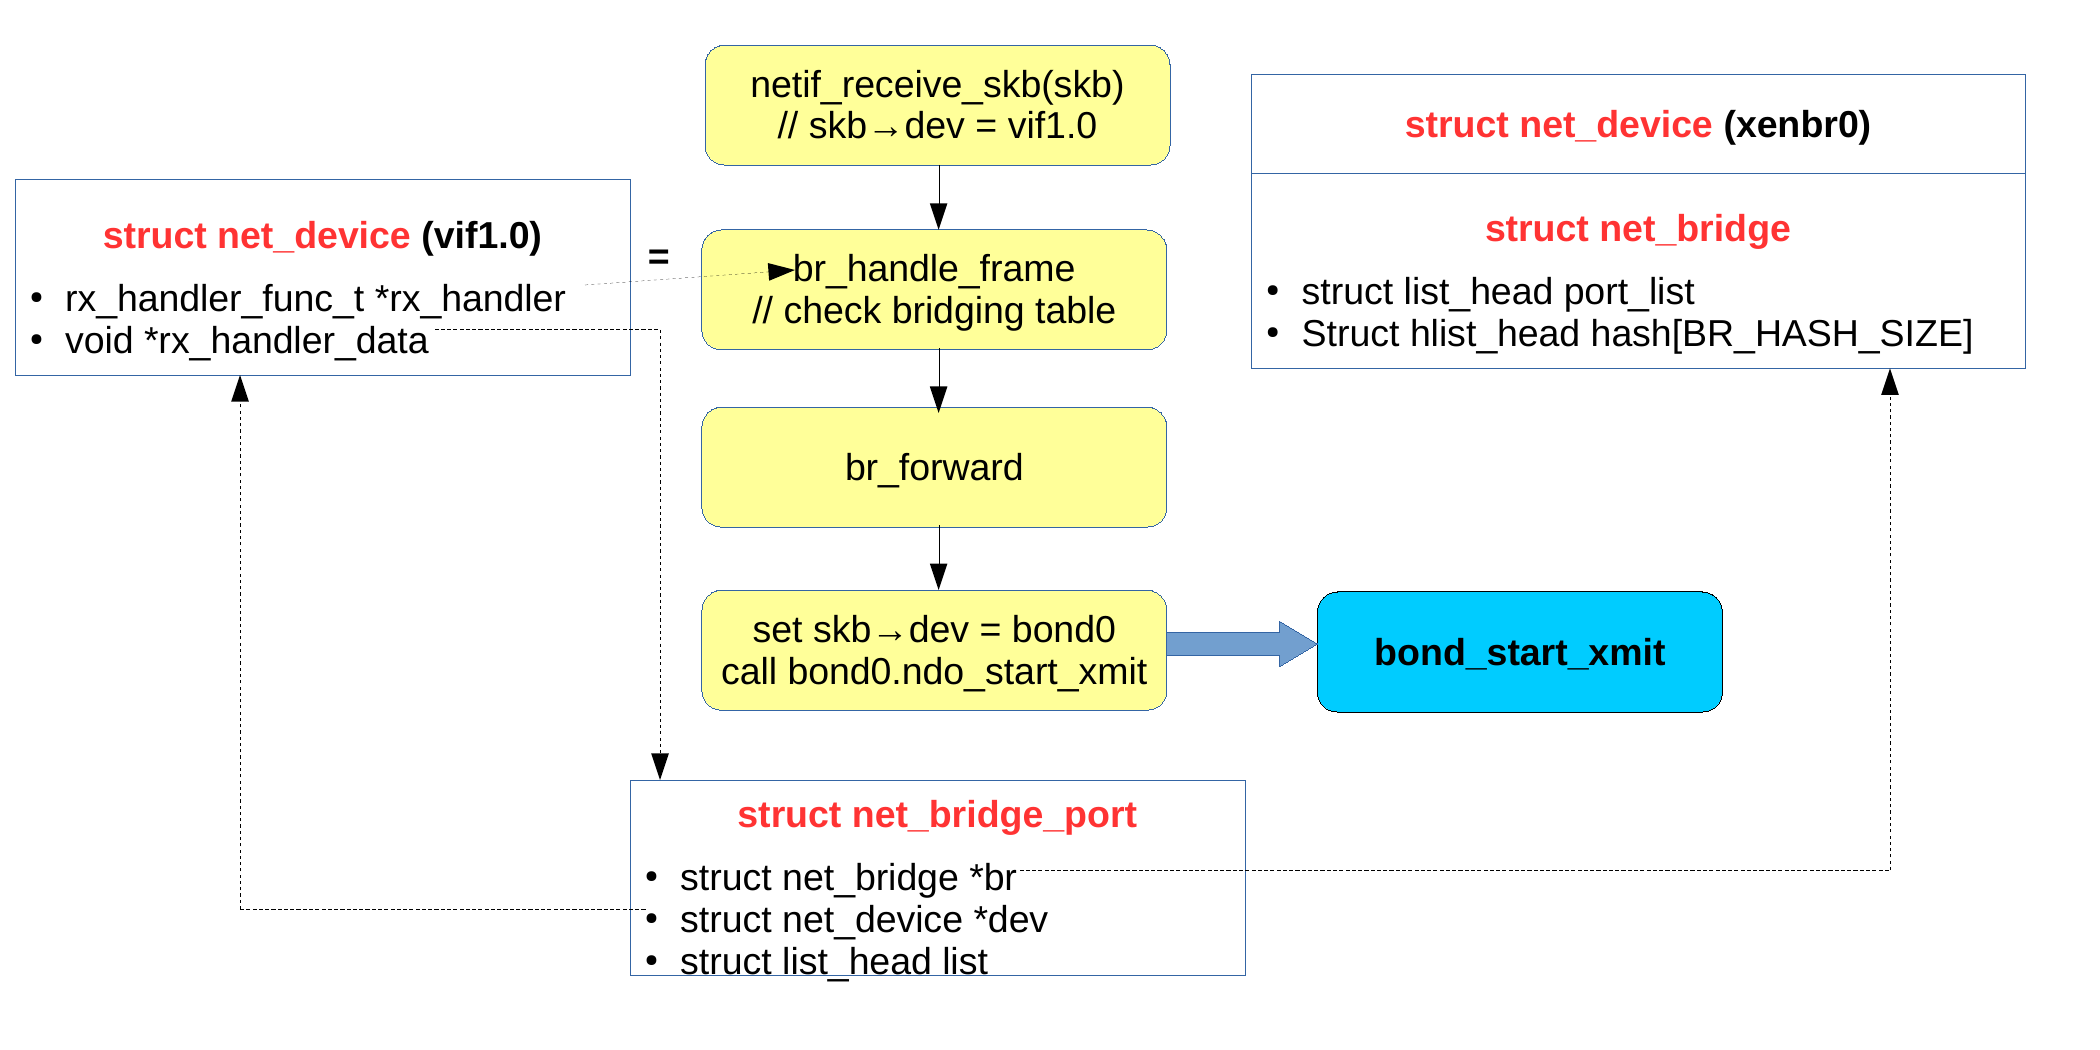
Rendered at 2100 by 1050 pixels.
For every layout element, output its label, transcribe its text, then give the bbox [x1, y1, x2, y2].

text_box struct net_bridge_port struct net_bridge *br struct net_device *dev struct list_head list [630, 780, 1246, 976]
text_box struct net_bridge struct list_head port_list Struct hlist_head hash[BR_HASH_SIZE] [1251, 173, 2026, 369]
text_box bond_start_xmit [1317, 591, 1723, 713]
text_box br_handle_frame // check bridging table [701, 229, 1167, 350]
text_box br_forward [701, 407, 1167, 528]
text_box struct net_device (vif1.0) rx_handler_func_t *rx_handler void *rx_handler_data [15, 179, 631, 376]
text_box = [633, 228, 685, 286]
text_box netif_receive_skb(skb) // skb→dev = vif1.0 [705, 45, 1171, 166]
text_box [1166, 621, 1318, 667]
text_box struct net_device (xenbr0) [1251, 74, 2026, 173]
text_box set skb→dev = bond0 call bond0.ndo_start_xmit [701, 590, 1167, 711]
